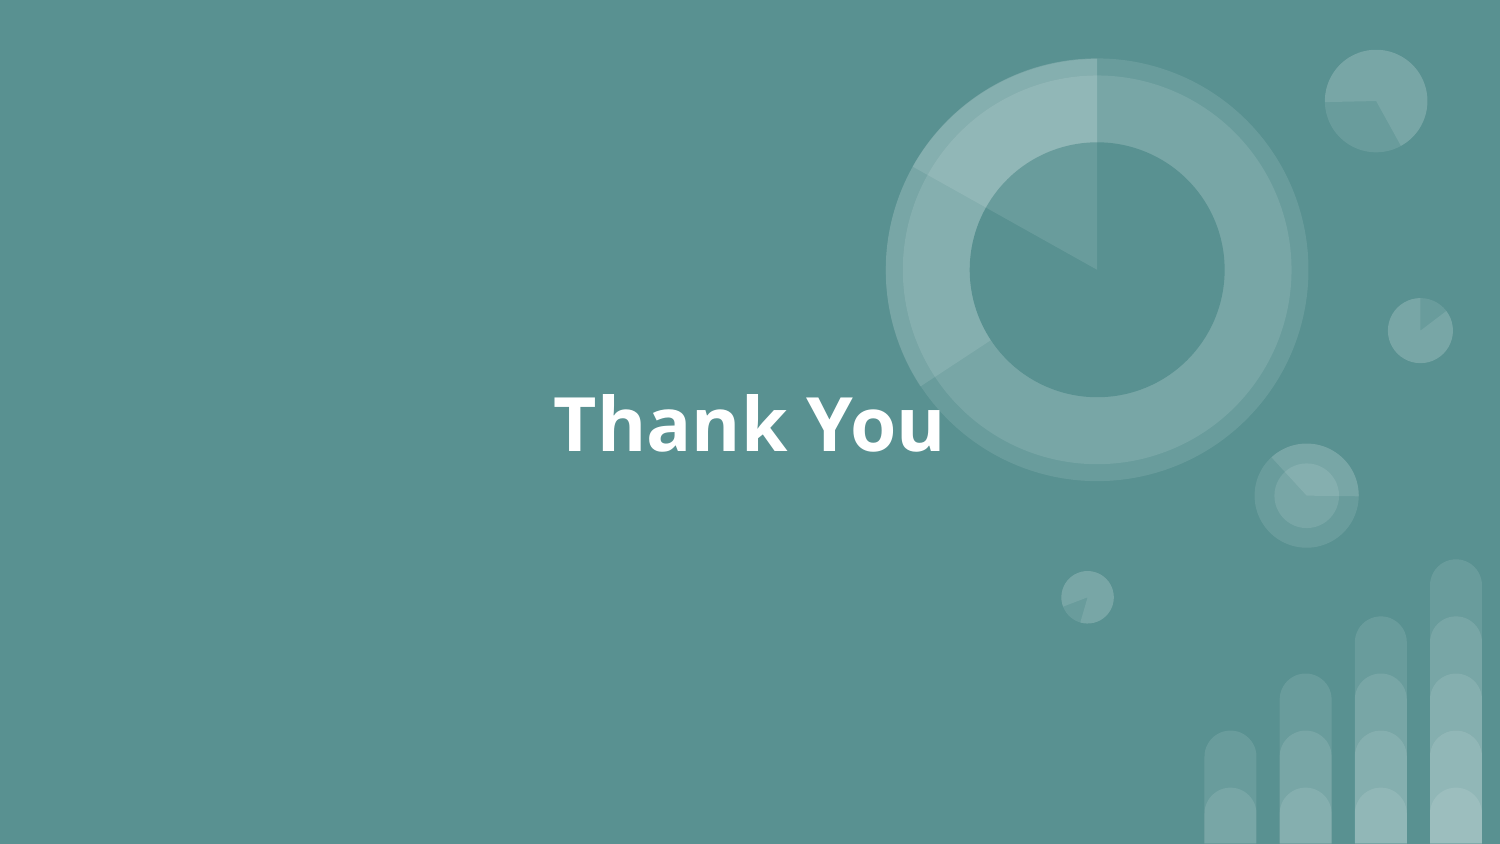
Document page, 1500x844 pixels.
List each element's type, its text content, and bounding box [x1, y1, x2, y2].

title Thank You [400, 268, 1100, 576]
